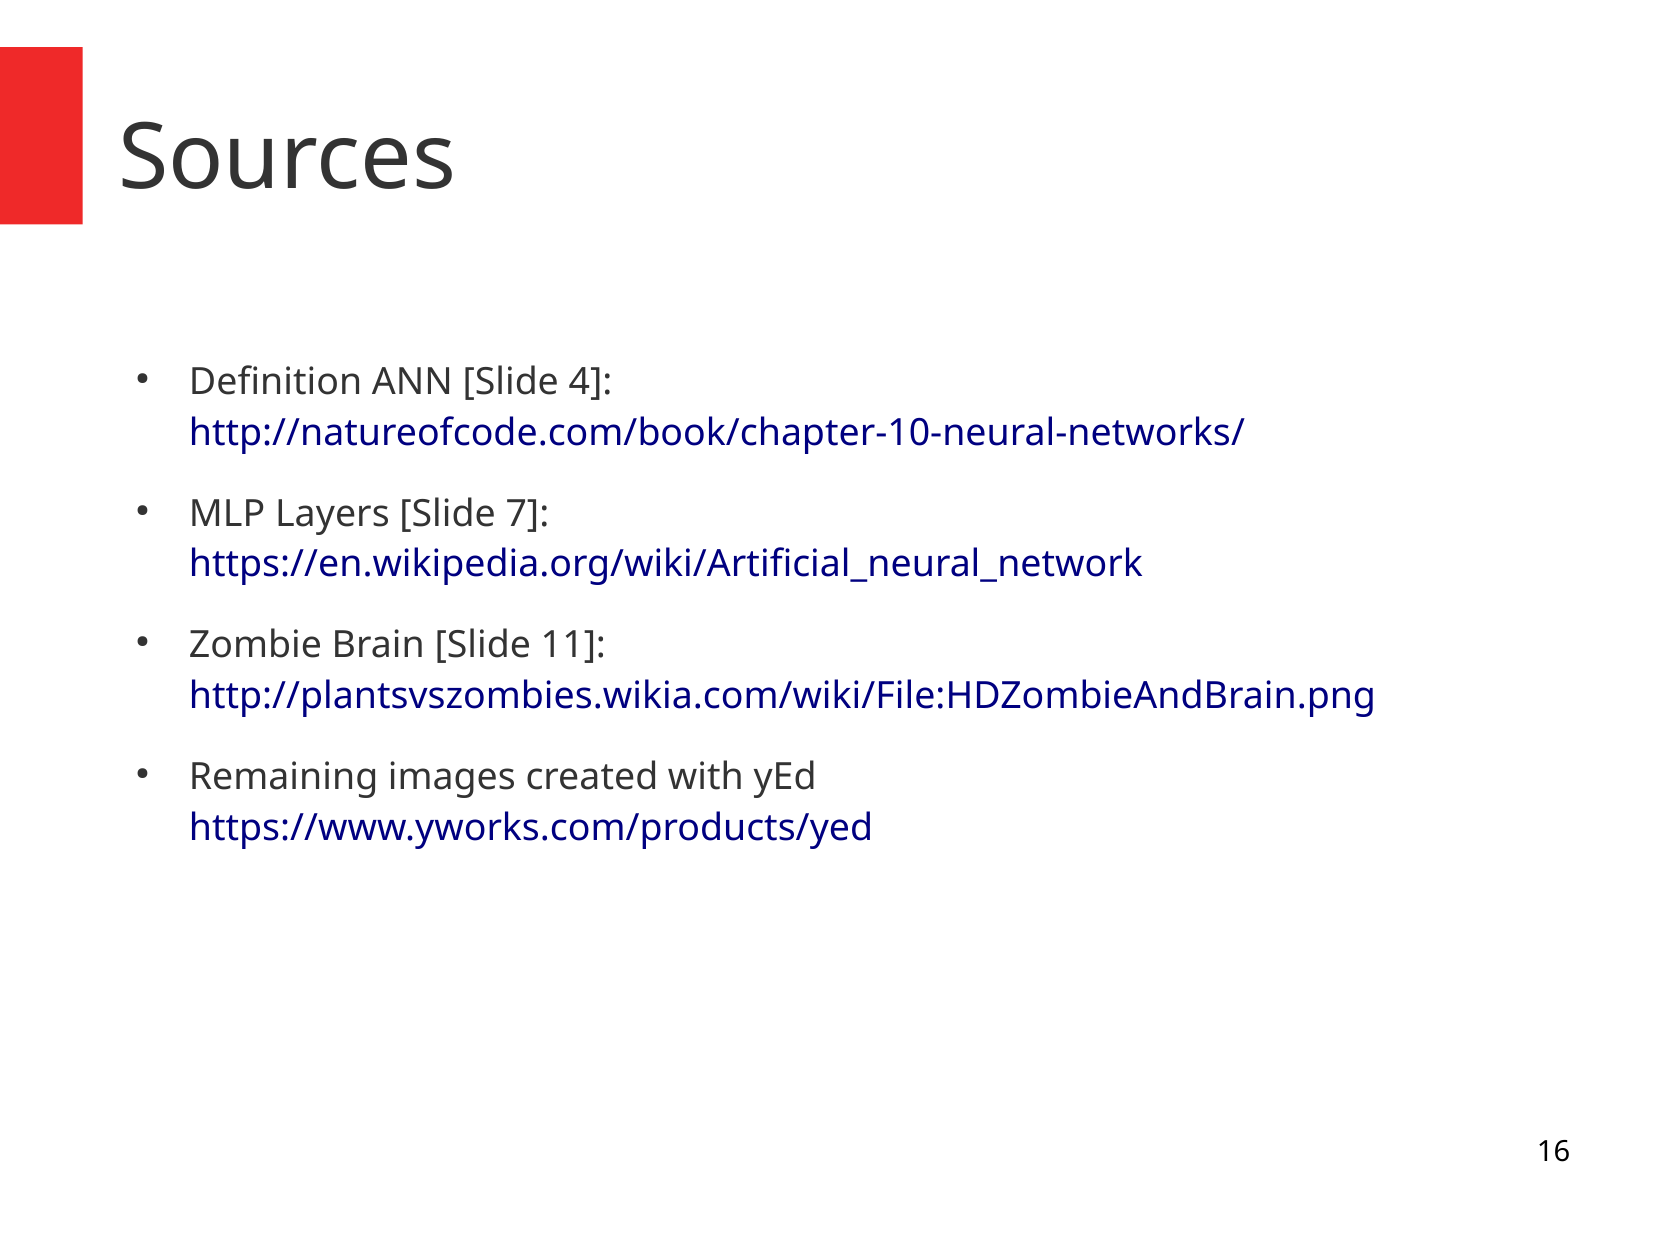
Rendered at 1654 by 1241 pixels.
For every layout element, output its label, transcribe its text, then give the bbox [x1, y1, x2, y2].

title Sources [118, 49, 1571, 257]
list Definition ANN [Slide 4]: http://natureofcode.com/book/chapter-10-neural-networks/ MLP Layers [Slide 7]: https://en.wikipedia.org/wiki/Artificial_neural_network Zombie Brain [Slide 11]: http://plantsvszombies.wikia.com/wiki/File:HDZombieAndBrain.png Remaining images created with yEd https://www.yworks.com/products/yed [118, 354, 1535, 1074]
